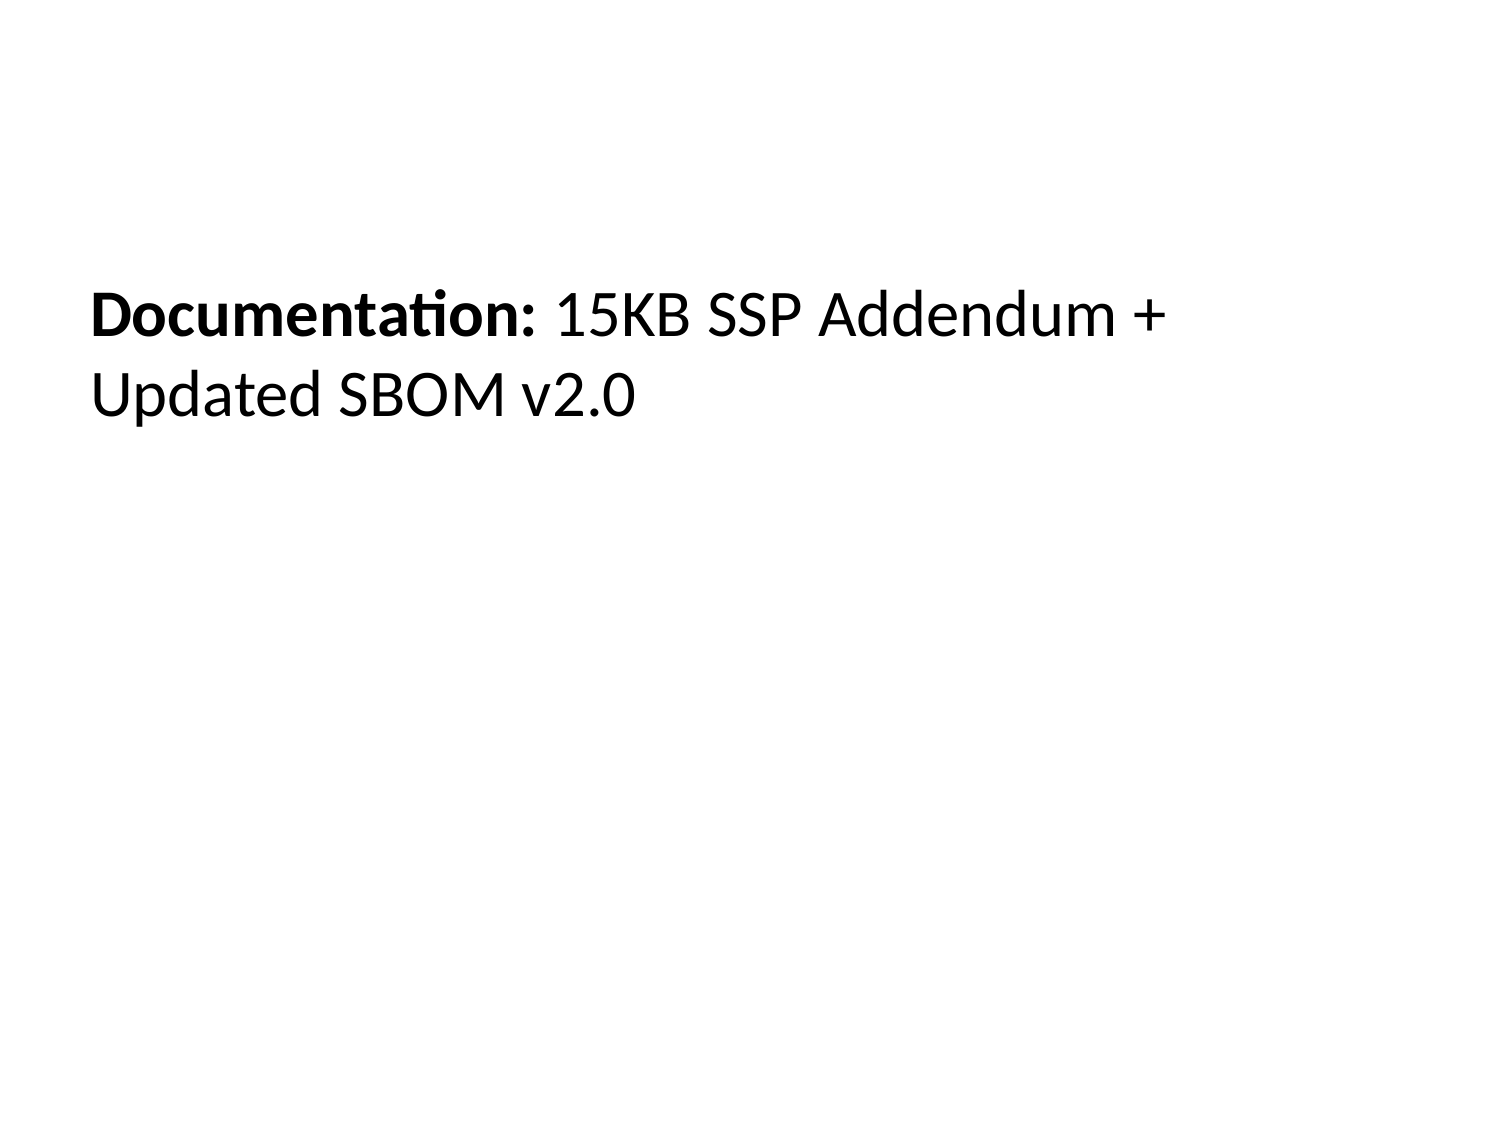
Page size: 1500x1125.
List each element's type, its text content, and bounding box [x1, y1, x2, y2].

list Documentation: 15KB SSP Addendum + Updated SBOM v2.0 [75, 262, 1425, 1005]
